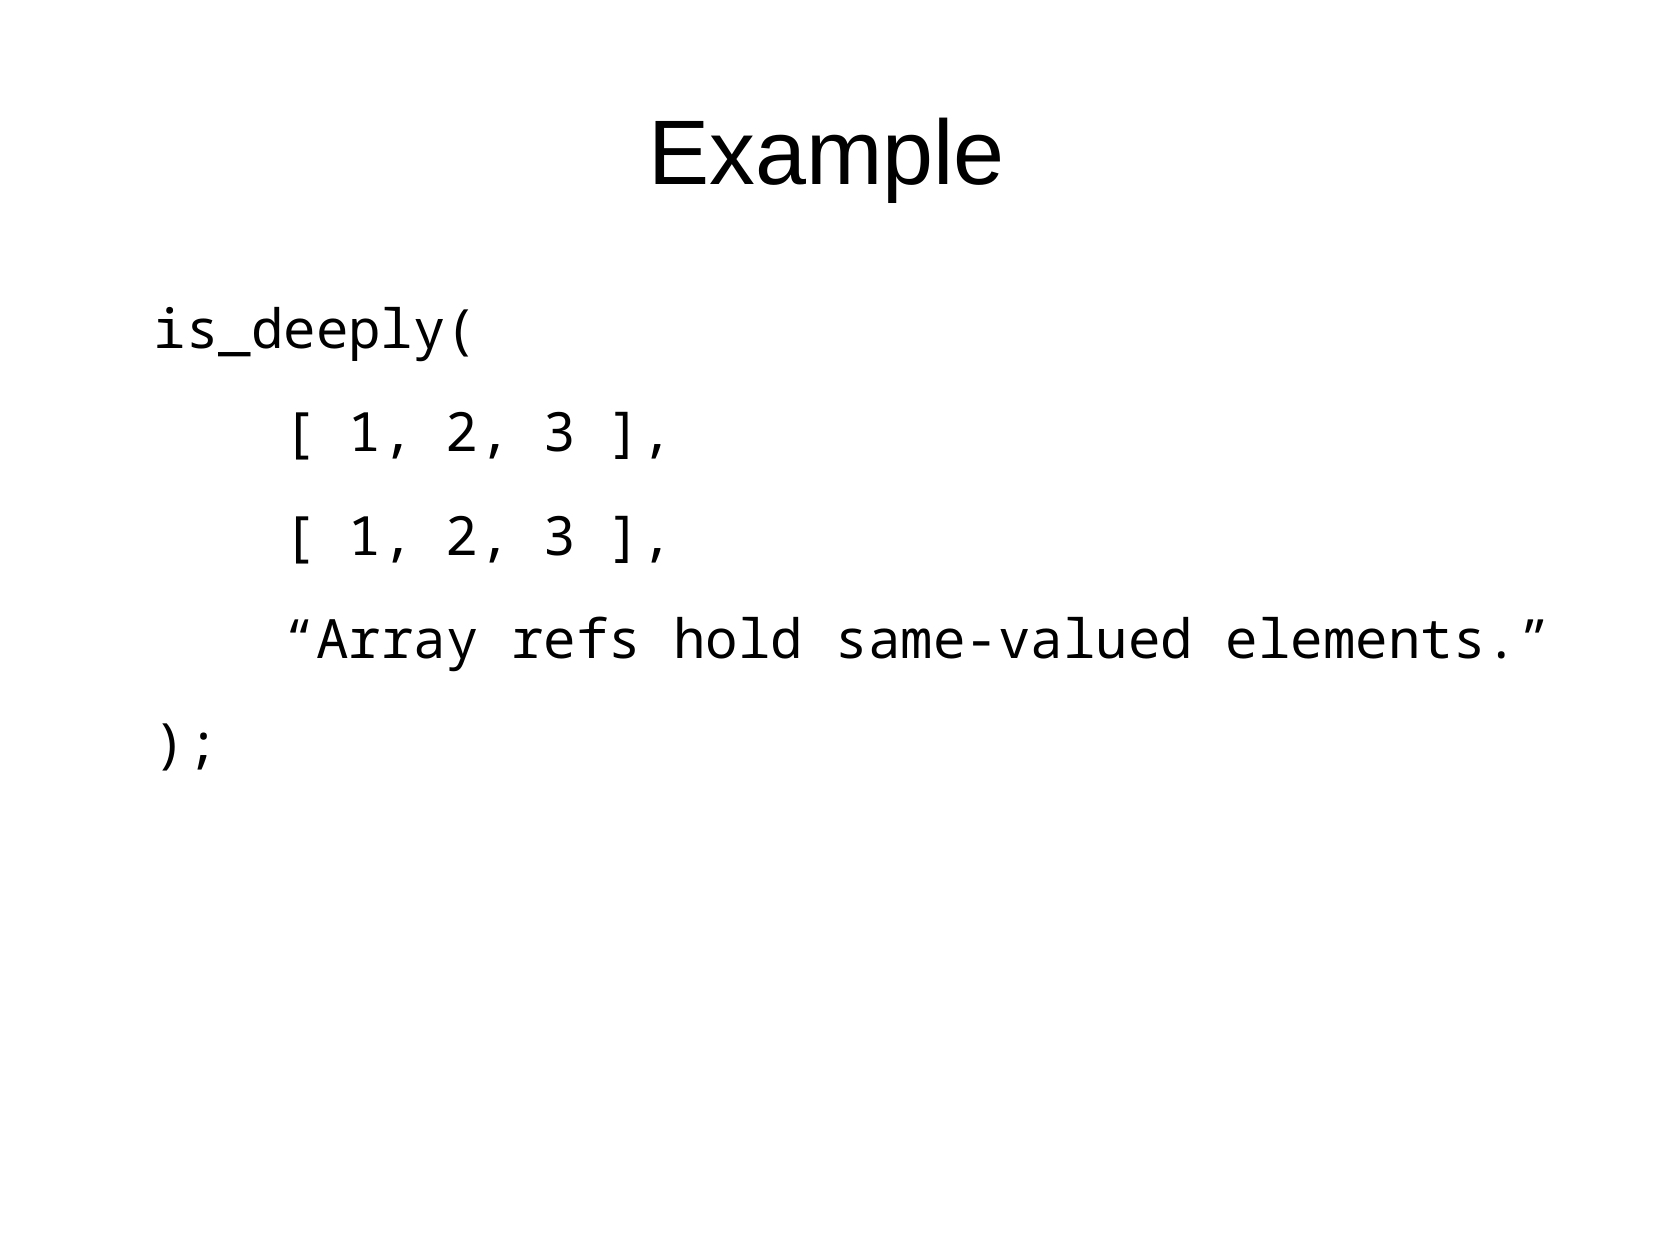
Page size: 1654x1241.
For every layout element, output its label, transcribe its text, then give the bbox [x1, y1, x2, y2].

title Example [82, 49, 1571, 257]
list is_deeply( [ 1, 2, 3 ], [ 1, 2, 3 ], “Array refs hold same-valued elements.” ); [82, 290, 1571, 1010]
